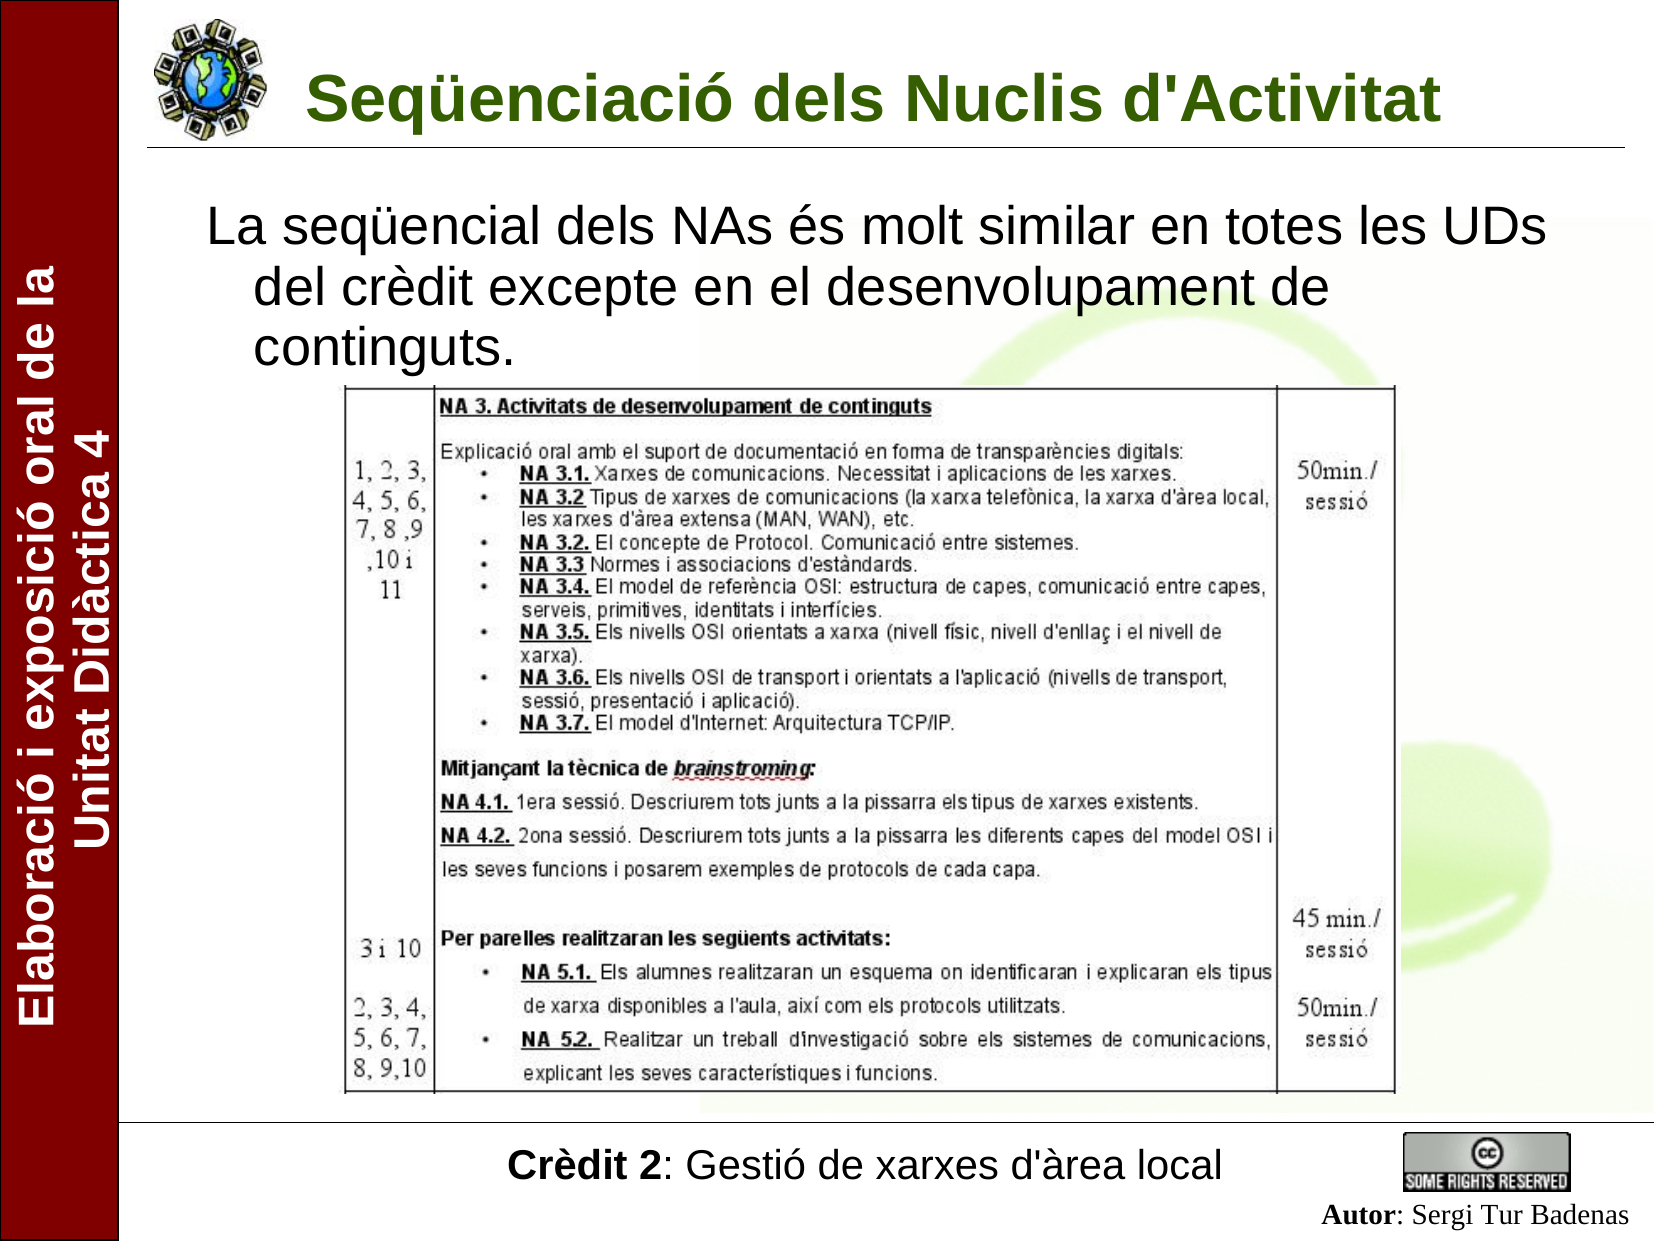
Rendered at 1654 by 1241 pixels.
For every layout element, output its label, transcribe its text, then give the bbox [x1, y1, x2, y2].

picture [154, 19, 268, 49]
title Seqüenciació dels Nuclis d'Activitat [129, 49, 1619, 148]
list La seqüencial dels NAs és molt similar en totes les UDs del crèdit excepte en el desenvolupament de continguts. [112, 195, 1601, 1031]
picture [338, 217, 1654, 1113]
picture [1403, 1132, 1571, 1192]
